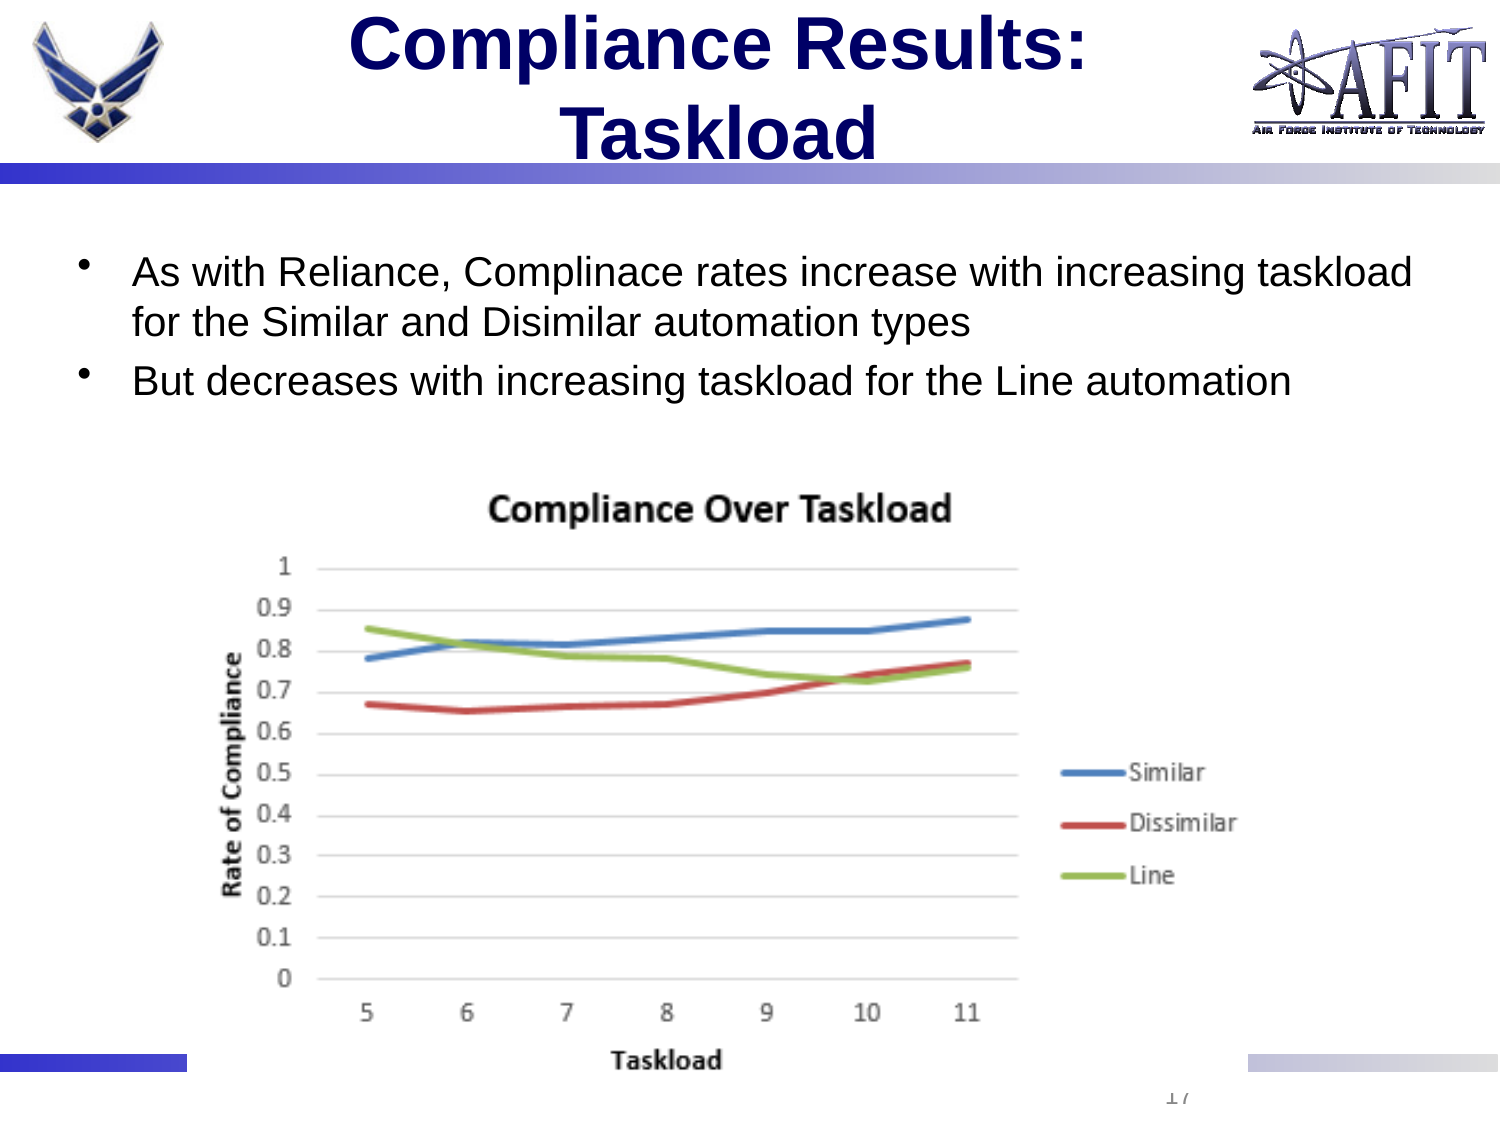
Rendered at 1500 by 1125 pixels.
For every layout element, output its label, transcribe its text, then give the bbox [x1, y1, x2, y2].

picture [1275, 24, 1488, 139]
picture [187, 468, 1248, 1093]
title Compliance Results: Taskload [163, 0, 1275, 169]
picture [32, 21, 163, 143]
list As with Reliance, Complinace rates increase with increasing taskload for the Similar and Disimilar automation types But decreases with increasing taskload for the Line automation [62, 237, 1444, 913]
slide_number <number> [1149, 1065, 1500, 1125]
